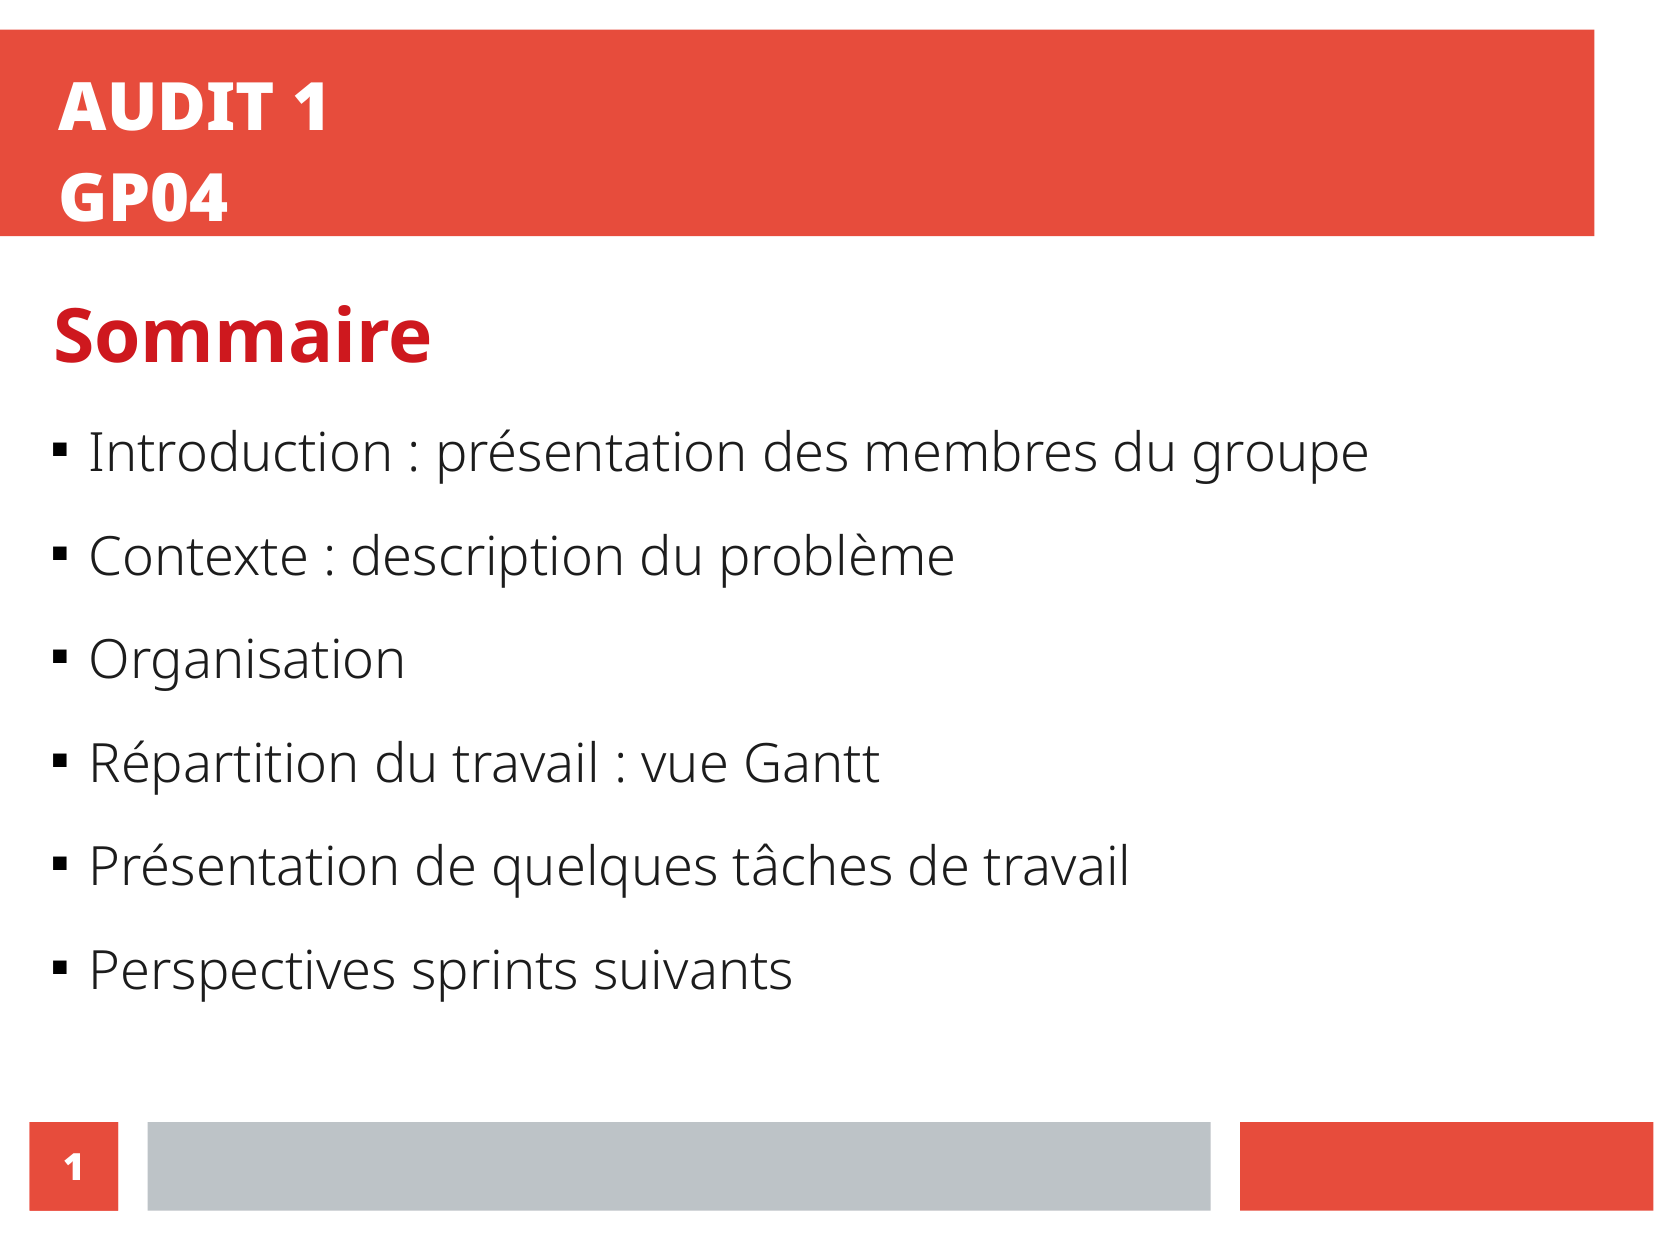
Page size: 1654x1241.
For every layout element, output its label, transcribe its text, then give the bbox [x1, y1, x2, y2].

subtitle Sommaire Introduction : présentation des membres du groupe Contexte : description du problème Organisation Répartition du travail : vue Gantt Présentation de quelques tâches de travail Perspectives sprints suivants [53, 259, 1560, 1028]
title AUDIT 1 GP04 [59, 59, 1595, 207]
